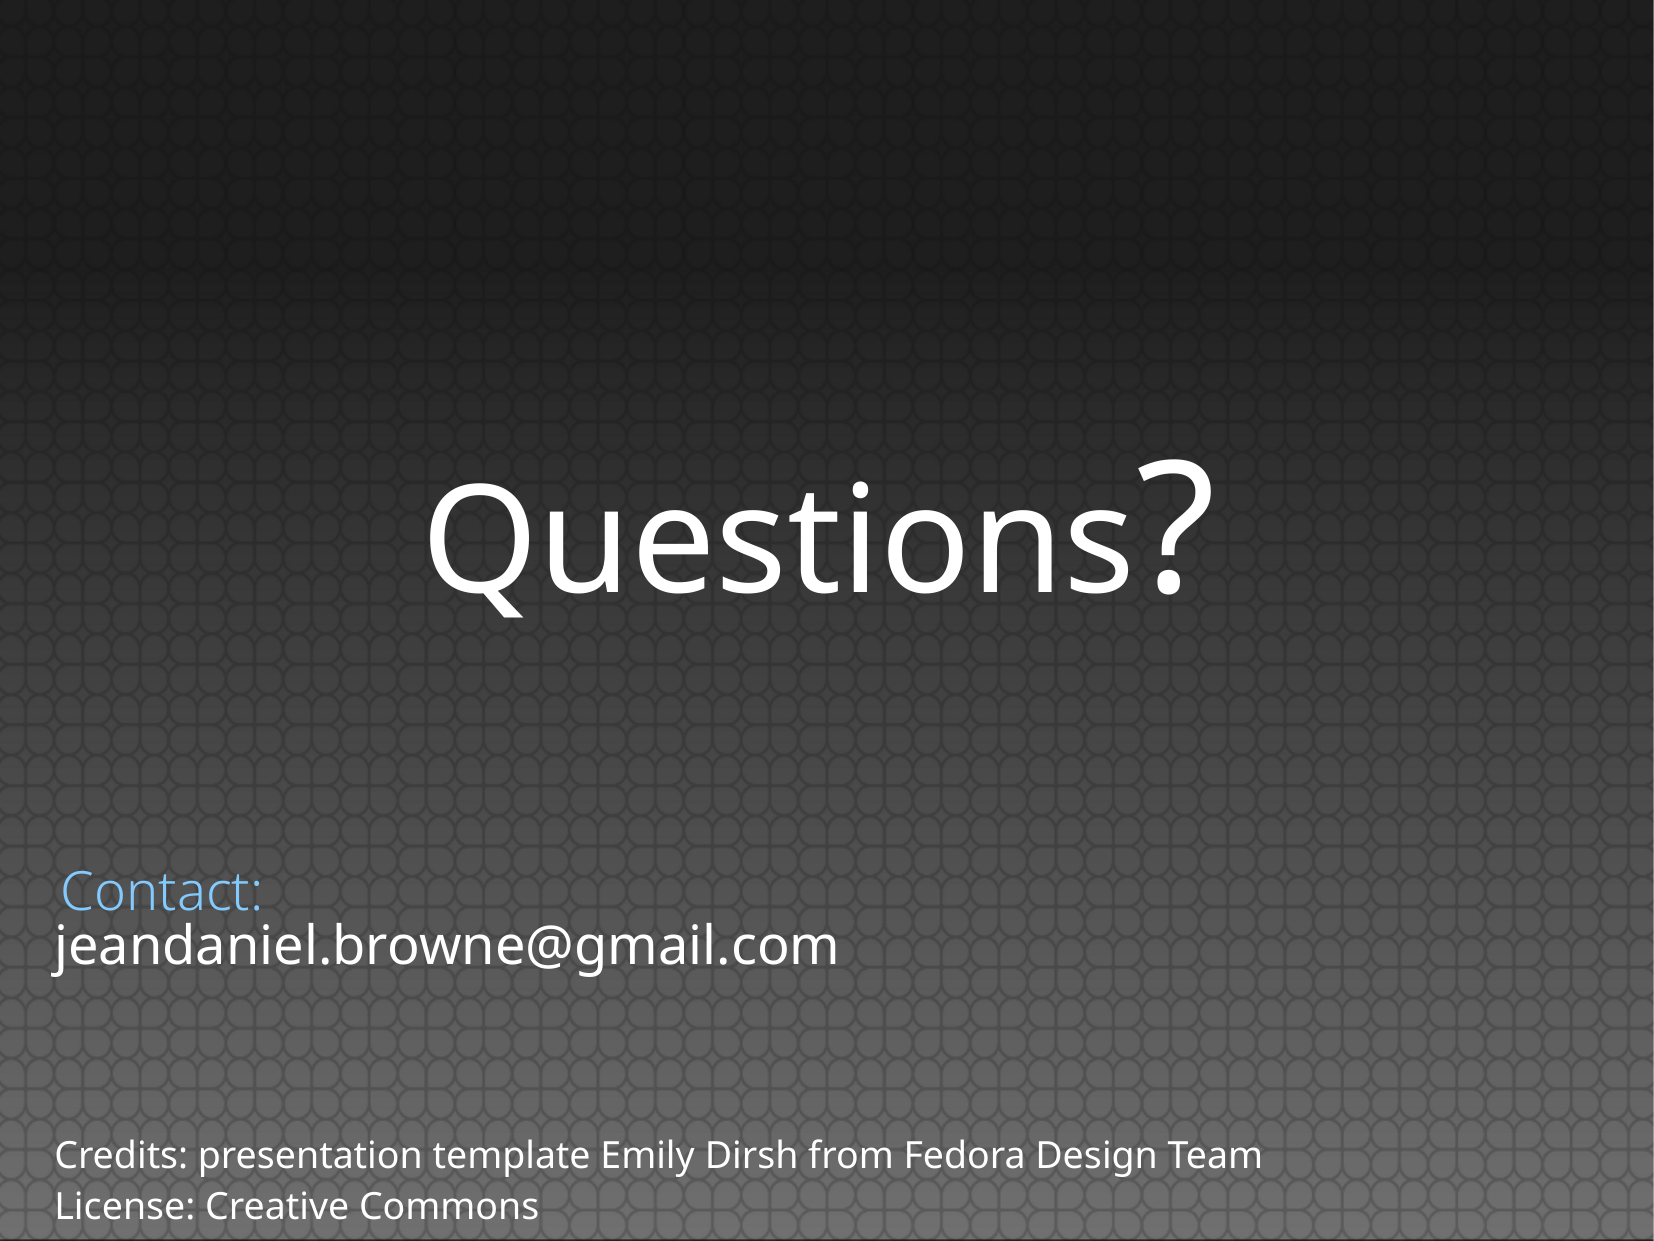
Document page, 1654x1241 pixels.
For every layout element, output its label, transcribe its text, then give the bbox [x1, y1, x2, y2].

picture [0, 0, 1654, 1241]
text_box Contact: [46, 845, 400, 921]
title Questions? [30, 418, 1606, 624]
text_box jeandaniel.browne@gmail.com Credits: presentation template Emily Dirsh from Fedora Design Team License: Creative Commons [39, 899, 1654, 1180]
